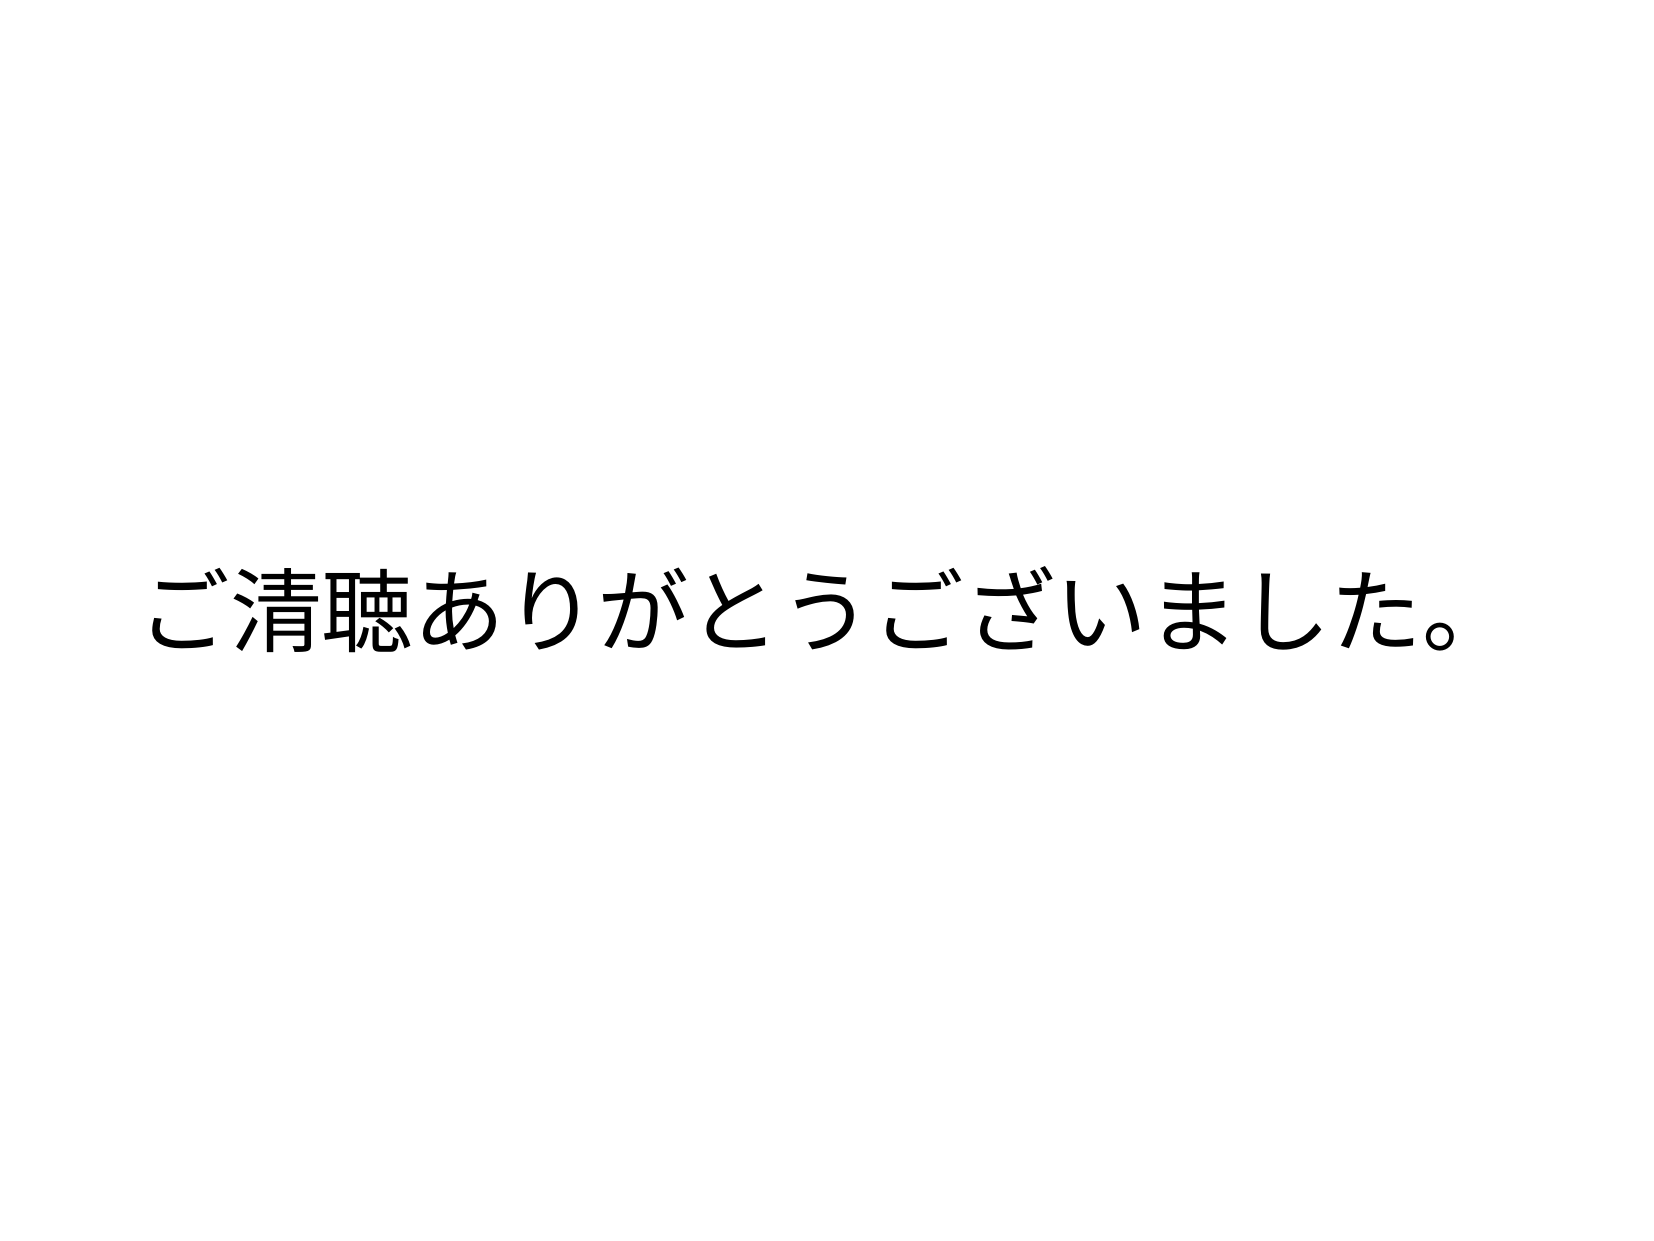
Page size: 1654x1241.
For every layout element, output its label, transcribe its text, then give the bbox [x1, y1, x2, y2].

title ご清聴ありがとうございました。 [82, 501, 1571, 710]
